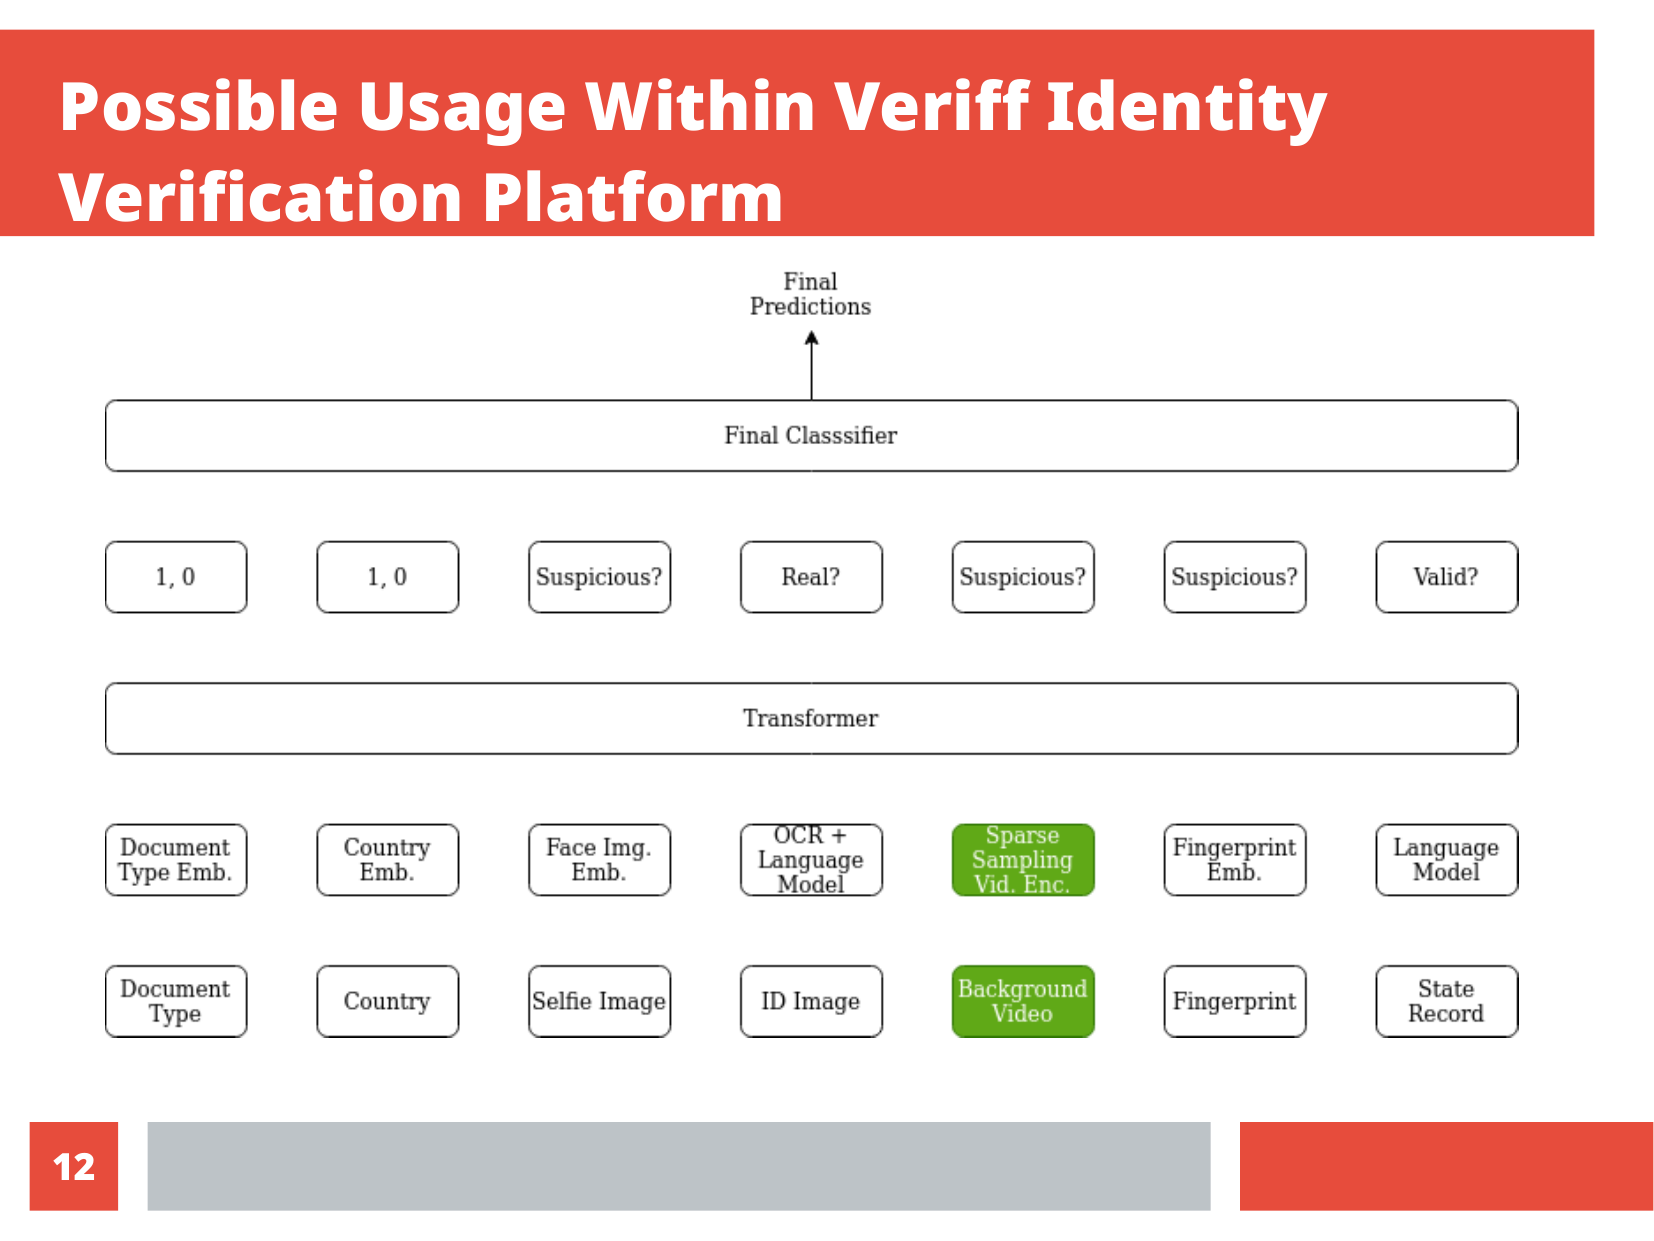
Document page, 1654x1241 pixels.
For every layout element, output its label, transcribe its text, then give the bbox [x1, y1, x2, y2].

picture [105, 269, 1519, 1038]
title Possible Usage Within Veriff Identity Verification Platform [59, 59, 1595, 207]
